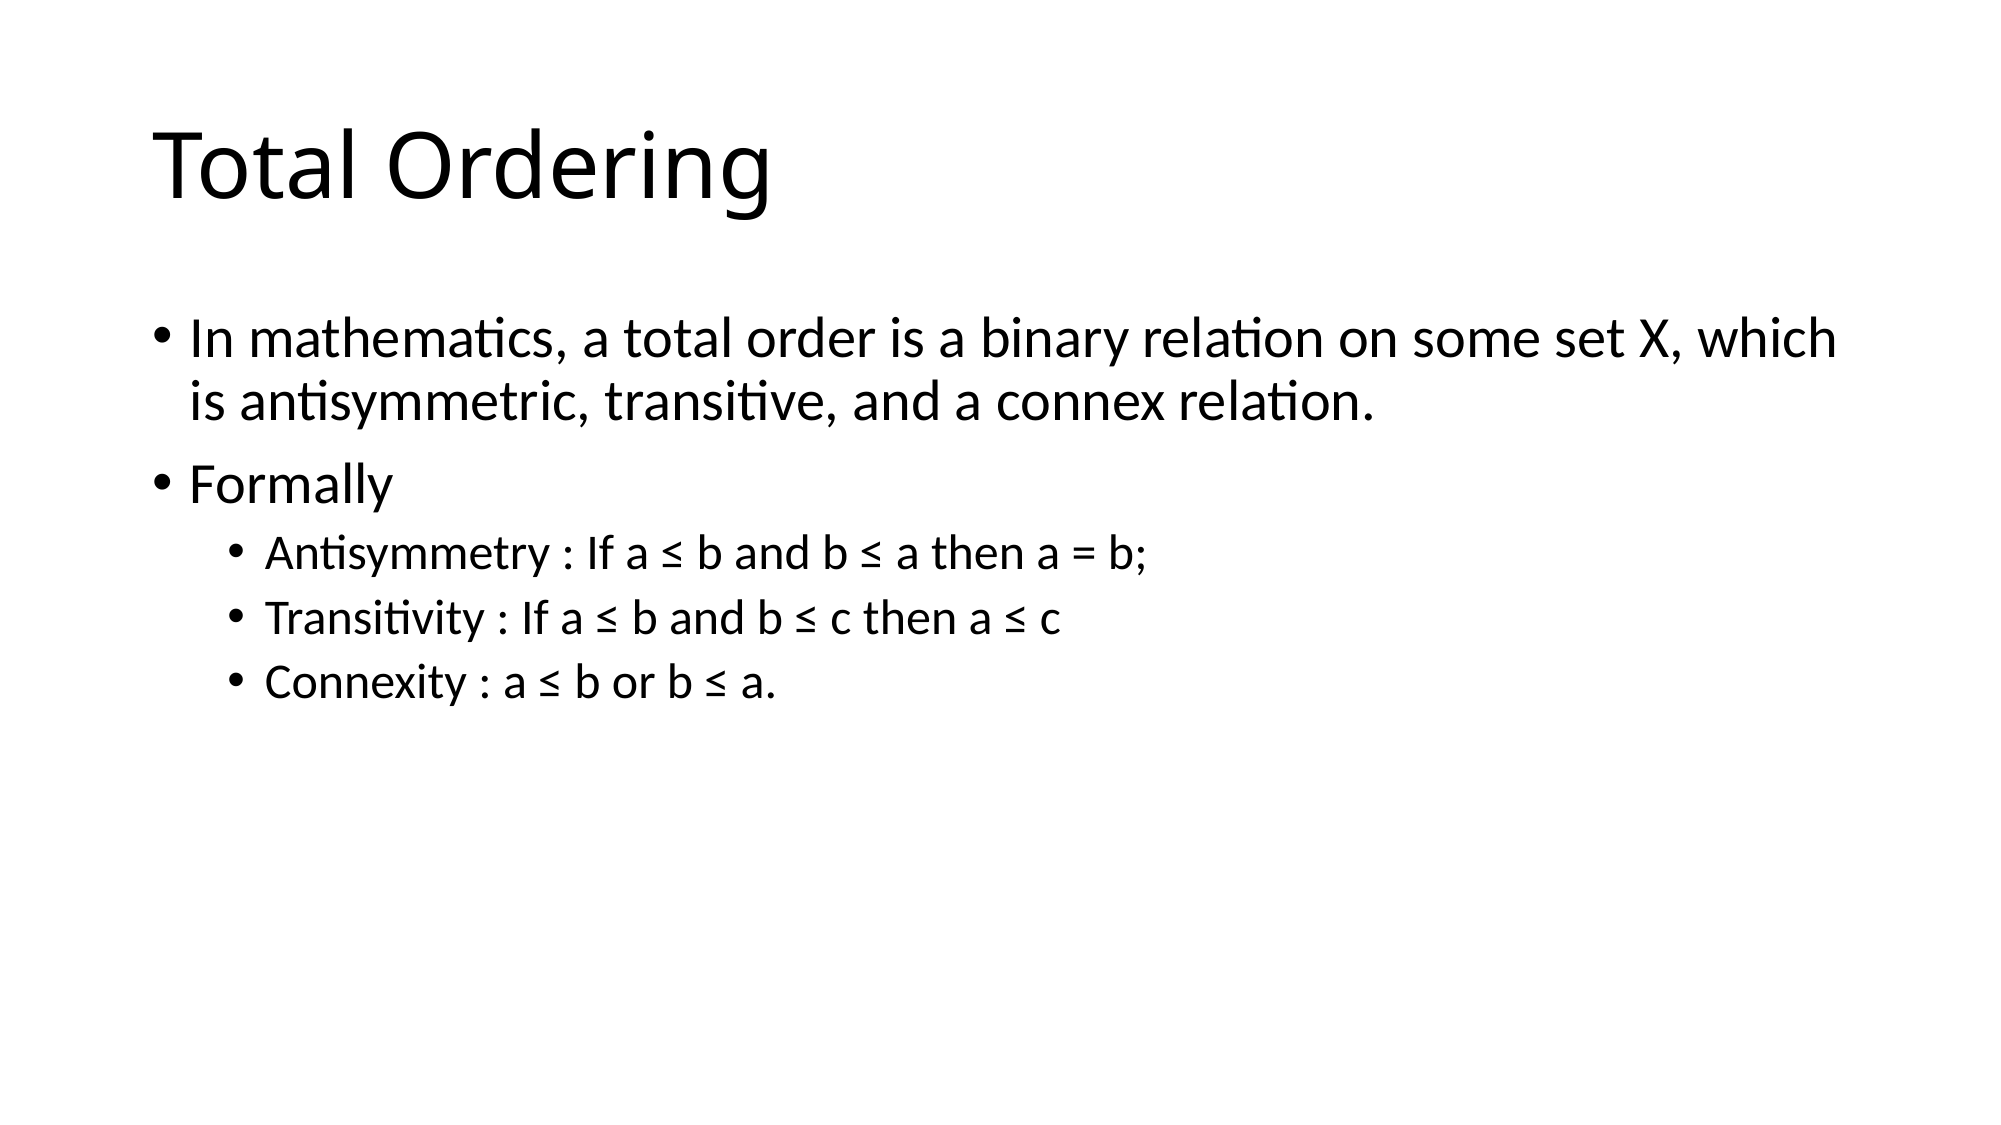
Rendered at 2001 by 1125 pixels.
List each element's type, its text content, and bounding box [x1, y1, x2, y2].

list In mathematics, a total order is a binary relation on some set X, which is antisymmetric, transitive, and a connex relation. Formally Antisymmetry : If a ≤ b and b ≤ a then a = b; Transitivity : If a ≤ b and b ≤ c then a ≤ c Connexity : a ≤ b or b ≤ a. [137, 299, 1863, 1014]
title Total Ordering [137, 59, 1863, 278]
